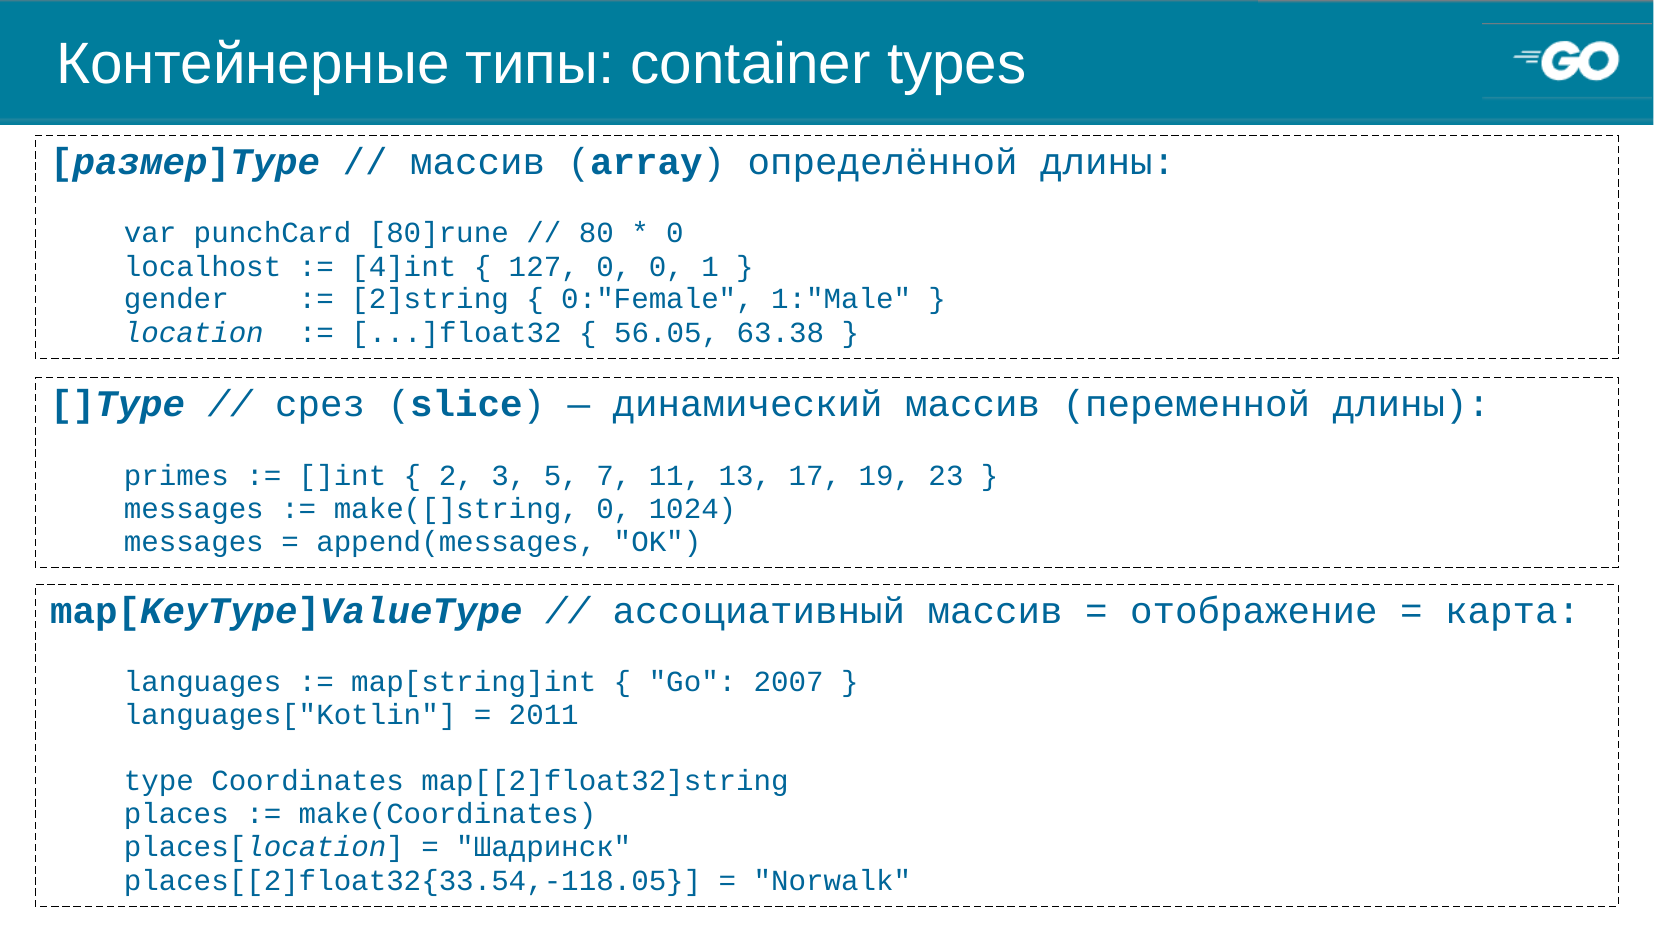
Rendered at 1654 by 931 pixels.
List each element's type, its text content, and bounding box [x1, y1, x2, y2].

text_box []Type // срез (slice) — динамический массив (переменной длины): primes := []int { 2, 3, 5, 7, 11, 13, 17, 19, 23 } messages := make([]string, 0, 1024) messages = append(messages, "OK") [35, 377, 1619, 568]
picture [1542, 41, 1619, 81]
text_box map[KeyType]ValueType // ассоциативный массив = отображение = карта: languages := map[string]int { "Go": 2007 } languages["Kotlin"] = 2011 type Coordinates map[[2]float32]string places := make(Coordinates) places[location] = "Шадринск" places[[2]float32{33.54,-118.05}] = "Norwalk" [35, 584, 1619, 907]
text_box Контейнерные типы: container types [41, 23, 1495, 104]
text_box [размер]Type // массив (array) определённой длины: var punchCard [80]rune // 80 * 0 localhost := [4]int { 127, 0, 0, 1 } gender := [2]string { 0:"Female", 1:"Male" } location := [...]float32 { 56.05, 63.38 } [35, 135, 1619, 359]
